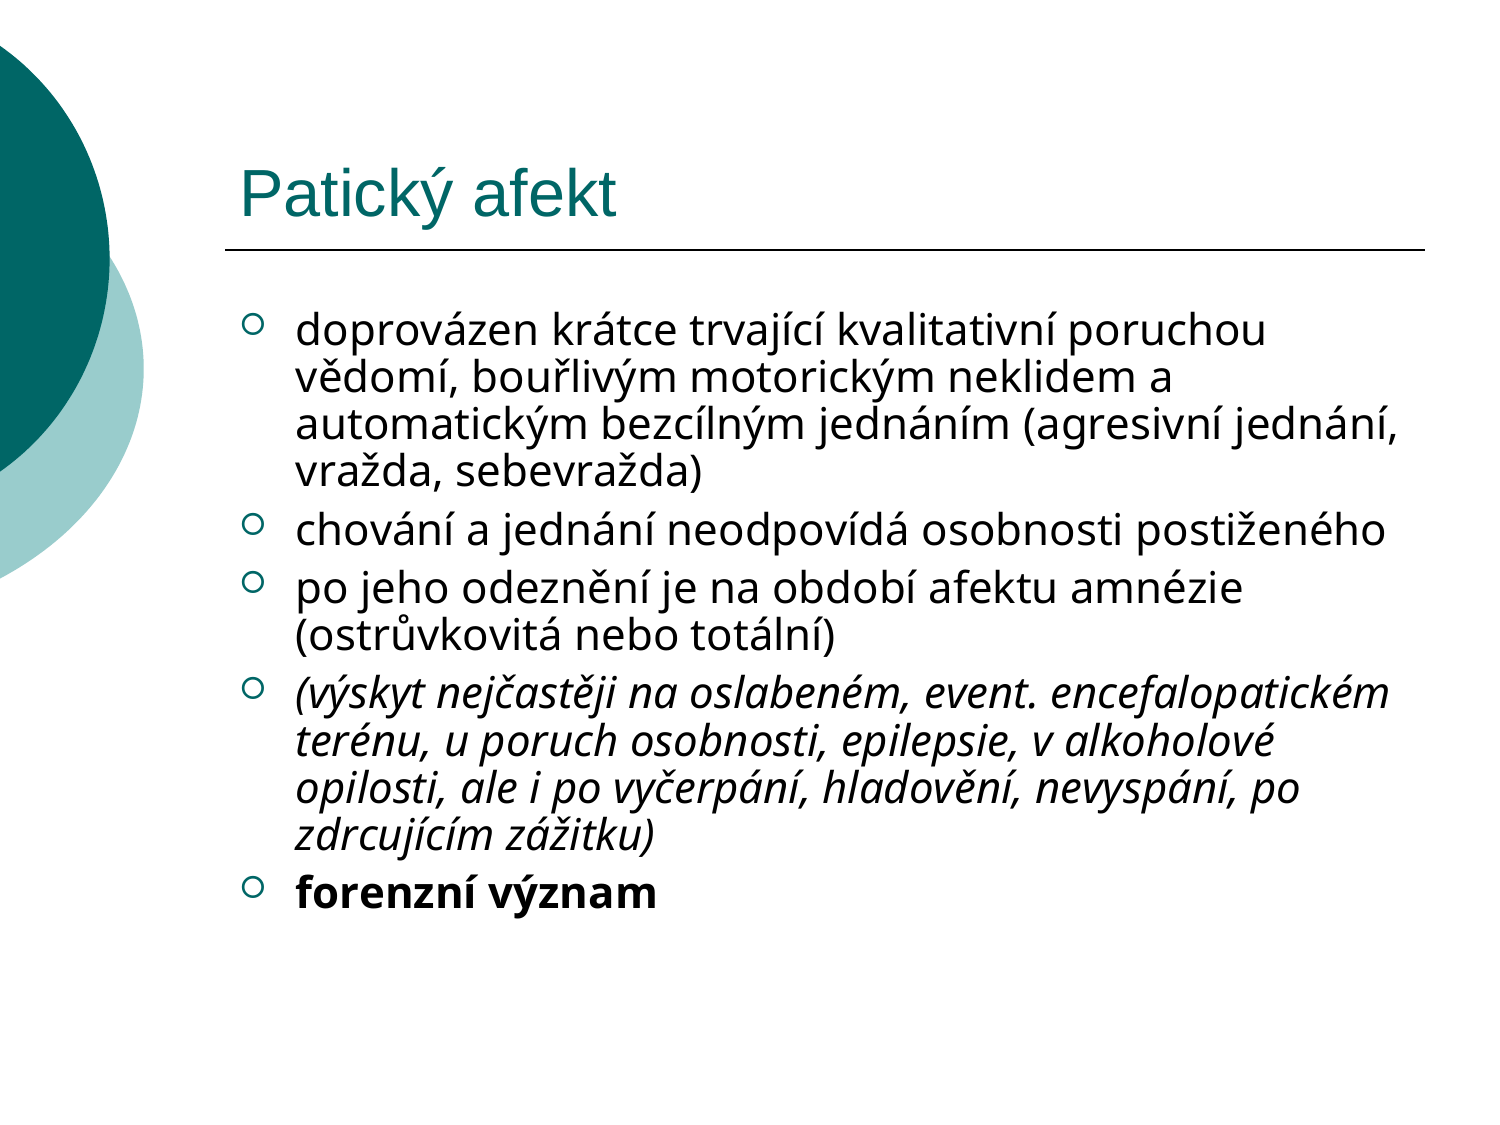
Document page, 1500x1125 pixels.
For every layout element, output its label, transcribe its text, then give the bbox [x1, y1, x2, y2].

list doprovázen krátce trvající kvalitativní poruchou vědomí, bouřlivým motorickým neklidem a automatickým bezcílným jednáním (agresivní jednání, vražda, sebevražda) chování a jednání neodpovídá osobnosti postiženého po jeho odeznění je na období afektu amnézie (ostrůvkovitá nebo totální) (výskyt nejčastěji na oslabeném, event. encefalopatickém terénu, u poruch osobnosti, epilepsie, v alkoholové opilosti, ale i po vyčerpání, hladovění, nevyspání, po zdrcujícím zážitku) forenzní význam [224, 299, 1425, 975]
title Patický afekt [224, 49, 1425, 237]
